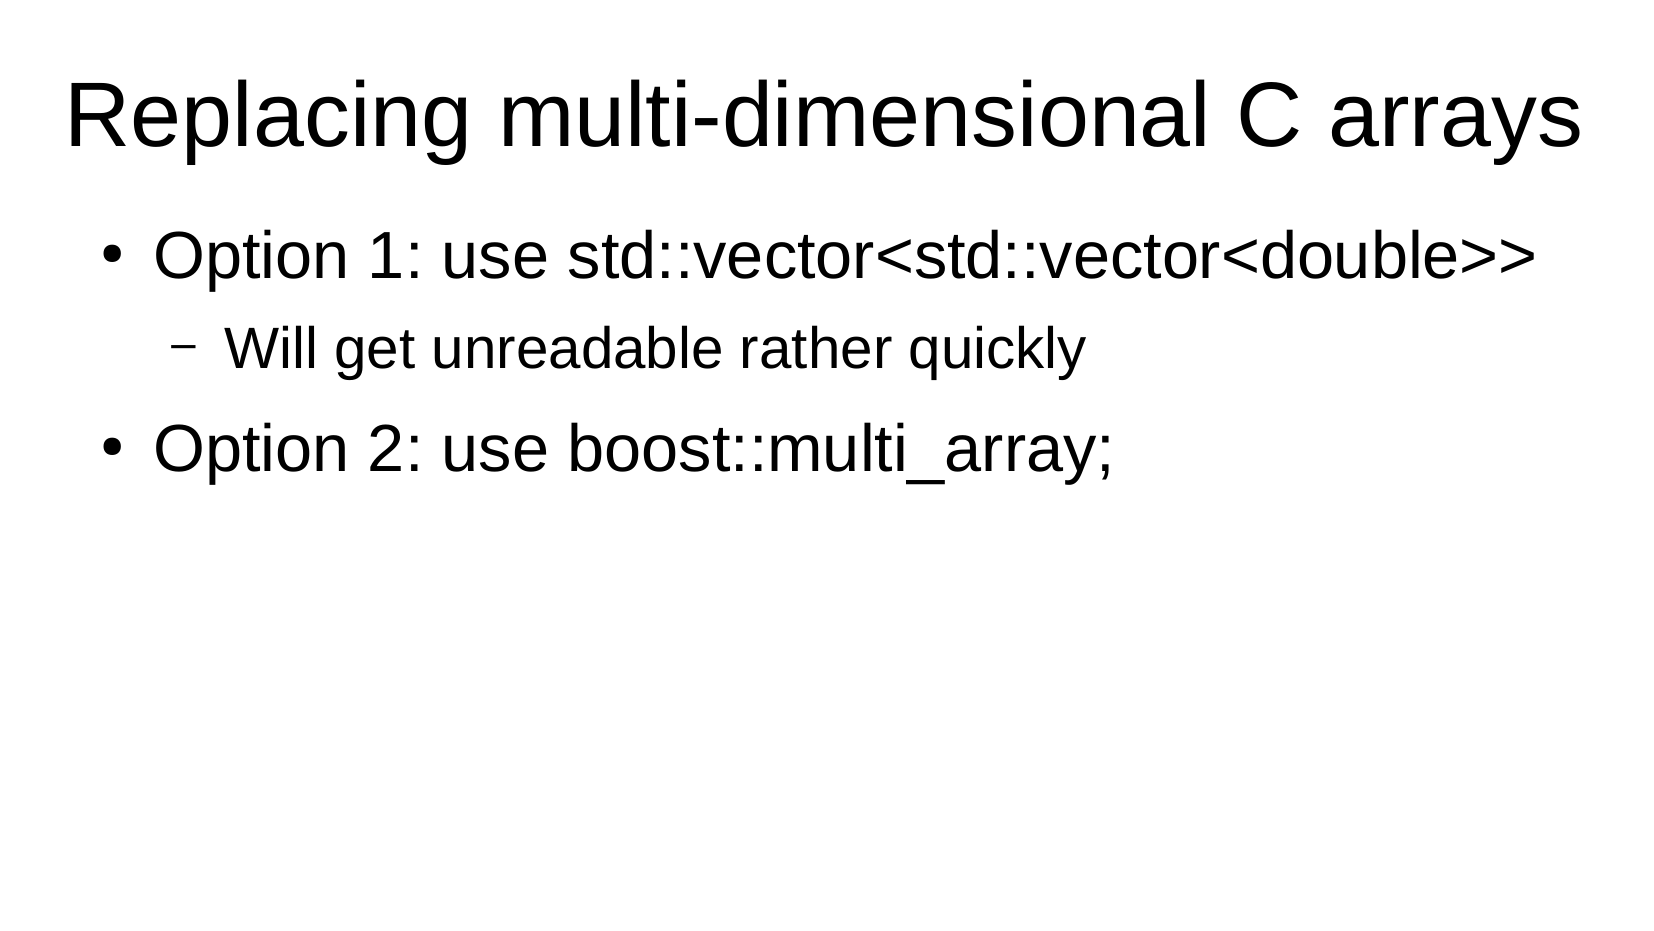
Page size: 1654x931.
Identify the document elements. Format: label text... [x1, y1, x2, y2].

list Option 1: use std::vector<std::vector<double>> Will get unreadable rather quickly Option 2: use boost::multi_array; [82, 217, 1571, 758]
title Replacing multi-dimensional C arrays [0, 12, 1651, 218]
